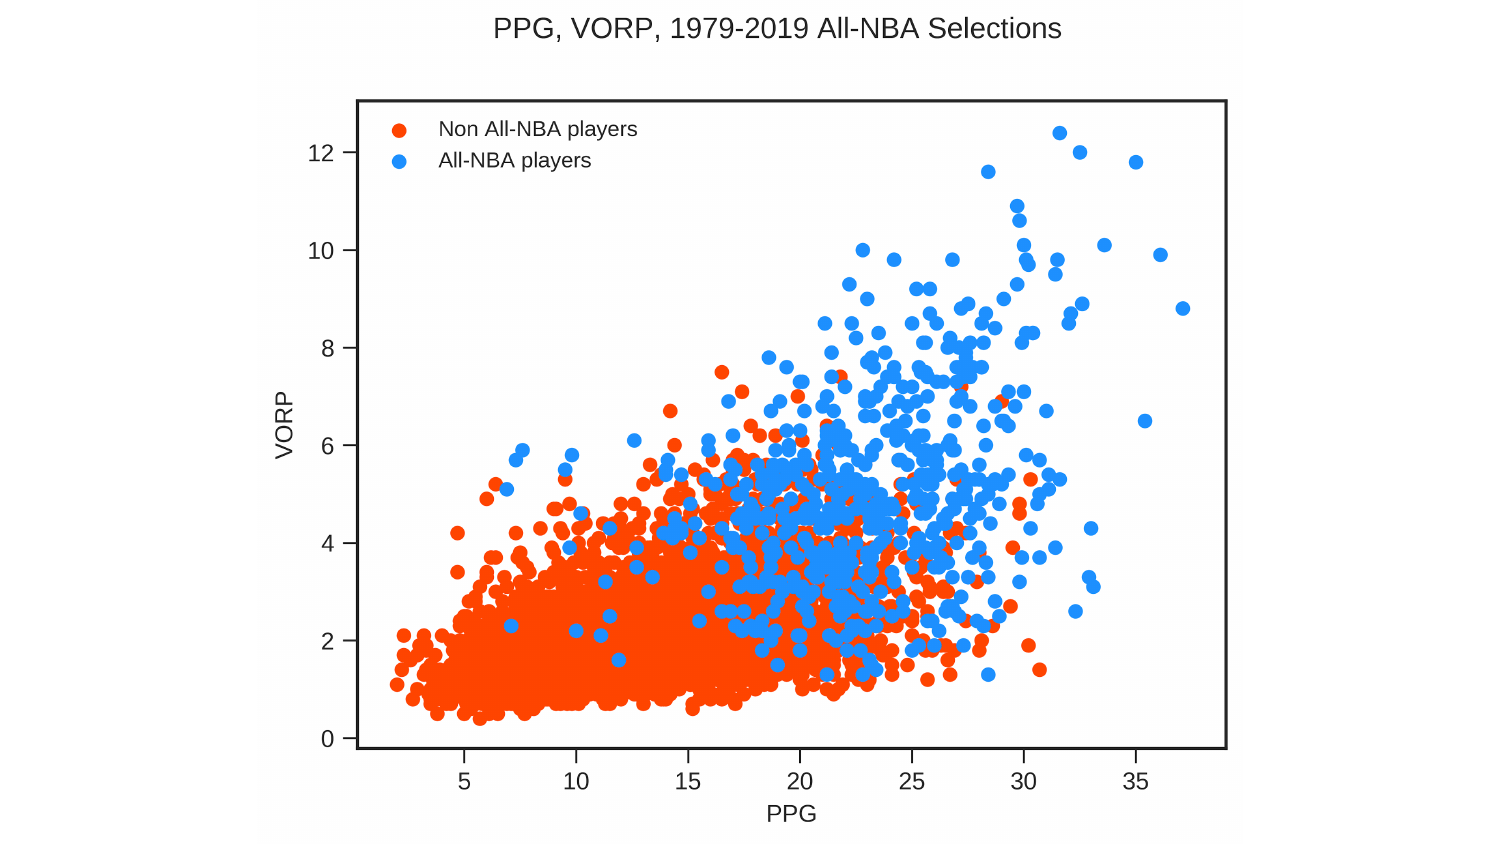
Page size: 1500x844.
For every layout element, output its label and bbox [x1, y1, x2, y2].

picture [257, 0, 1243, 844]
